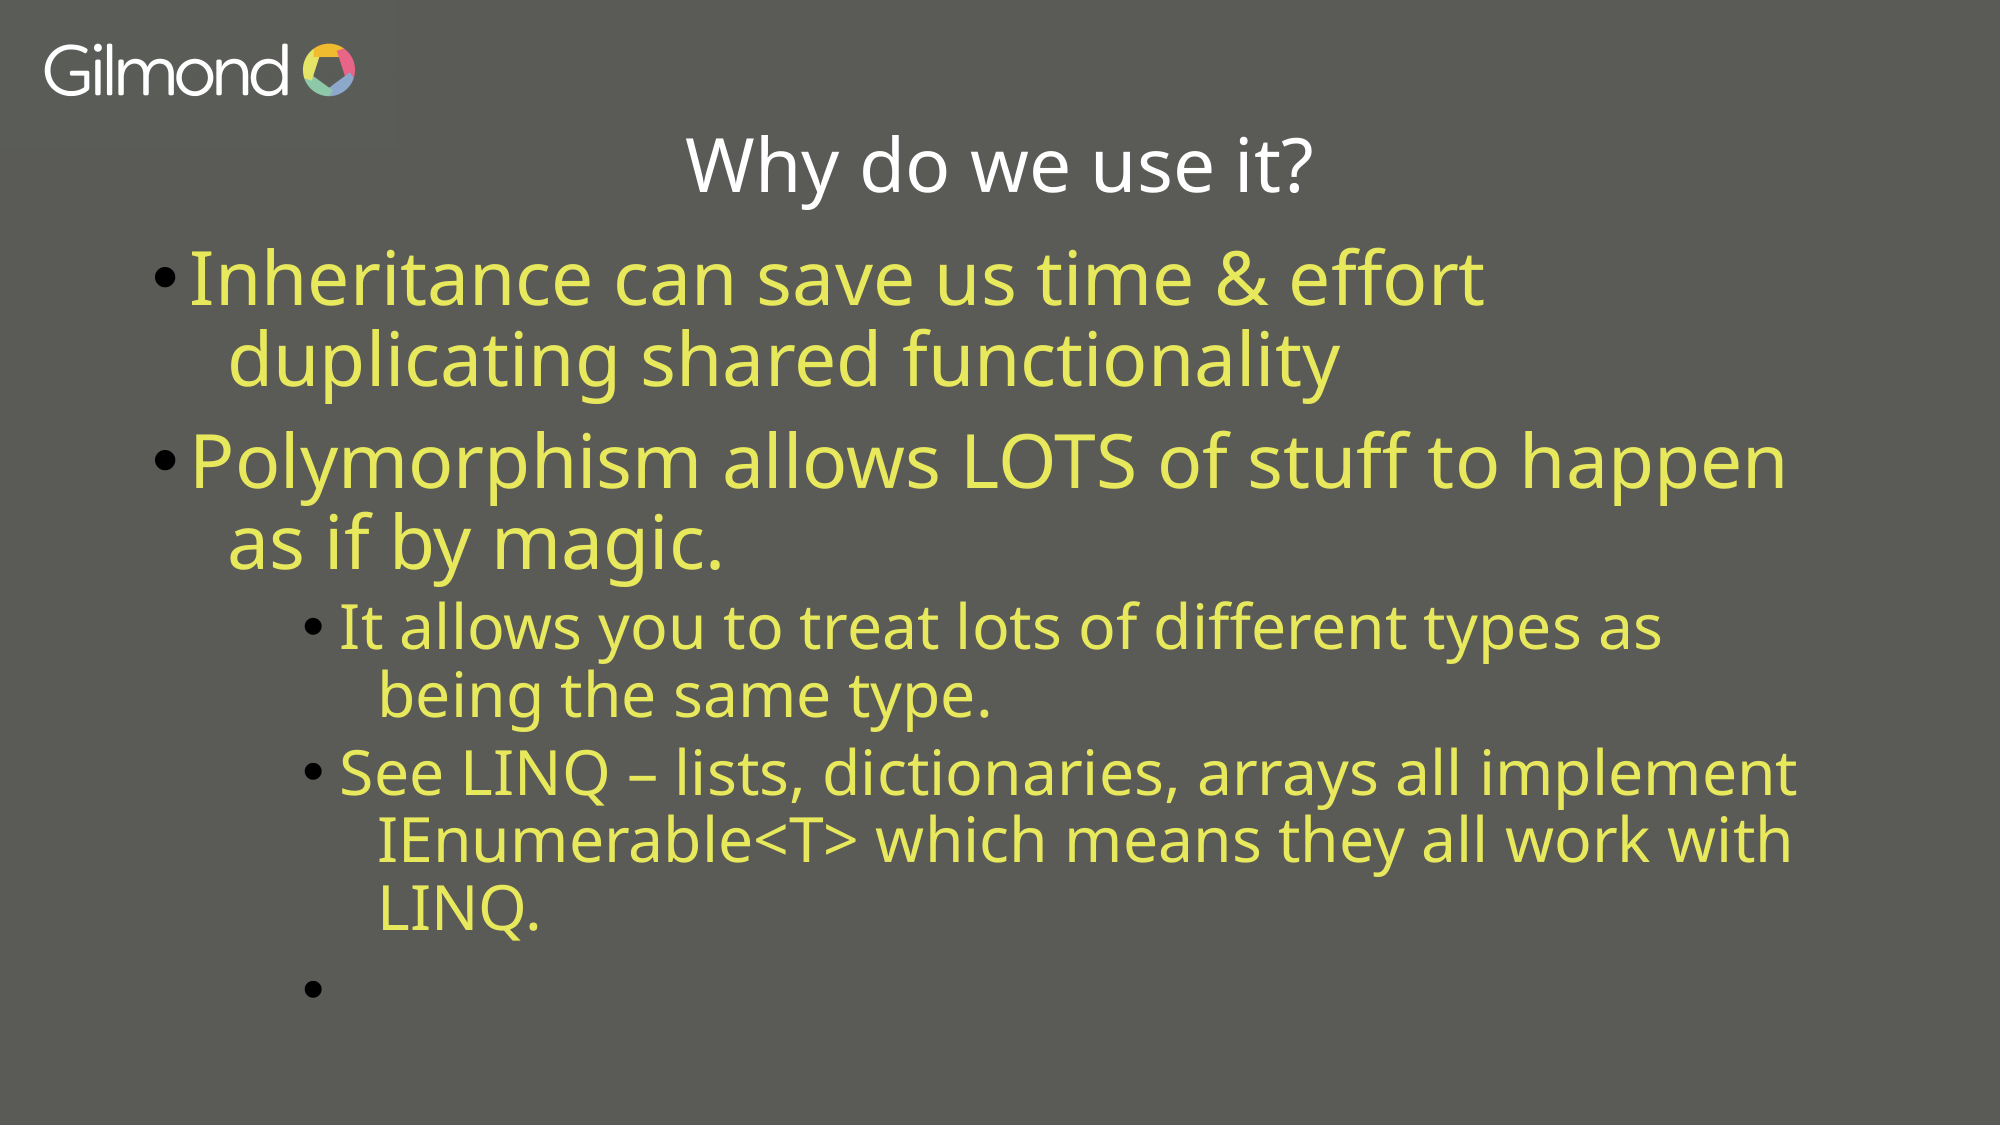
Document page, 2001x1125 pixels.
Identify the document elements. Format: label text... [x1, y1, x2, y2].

title Why do we use it? [137, 59, 1863, 233]
picture [0, 0, 399, 149]
list Inheritance can save us time & effort duplicating shared functionality Polymorphism allows LOTS of stuff to happen as if by magic. It allows you to treat lots of different types as being the same type. See LINQ – lists, dictionaries, arrays all implement IEnumerable<T> which means they all work with LINQ. [137, 233, 1863, 1053]
